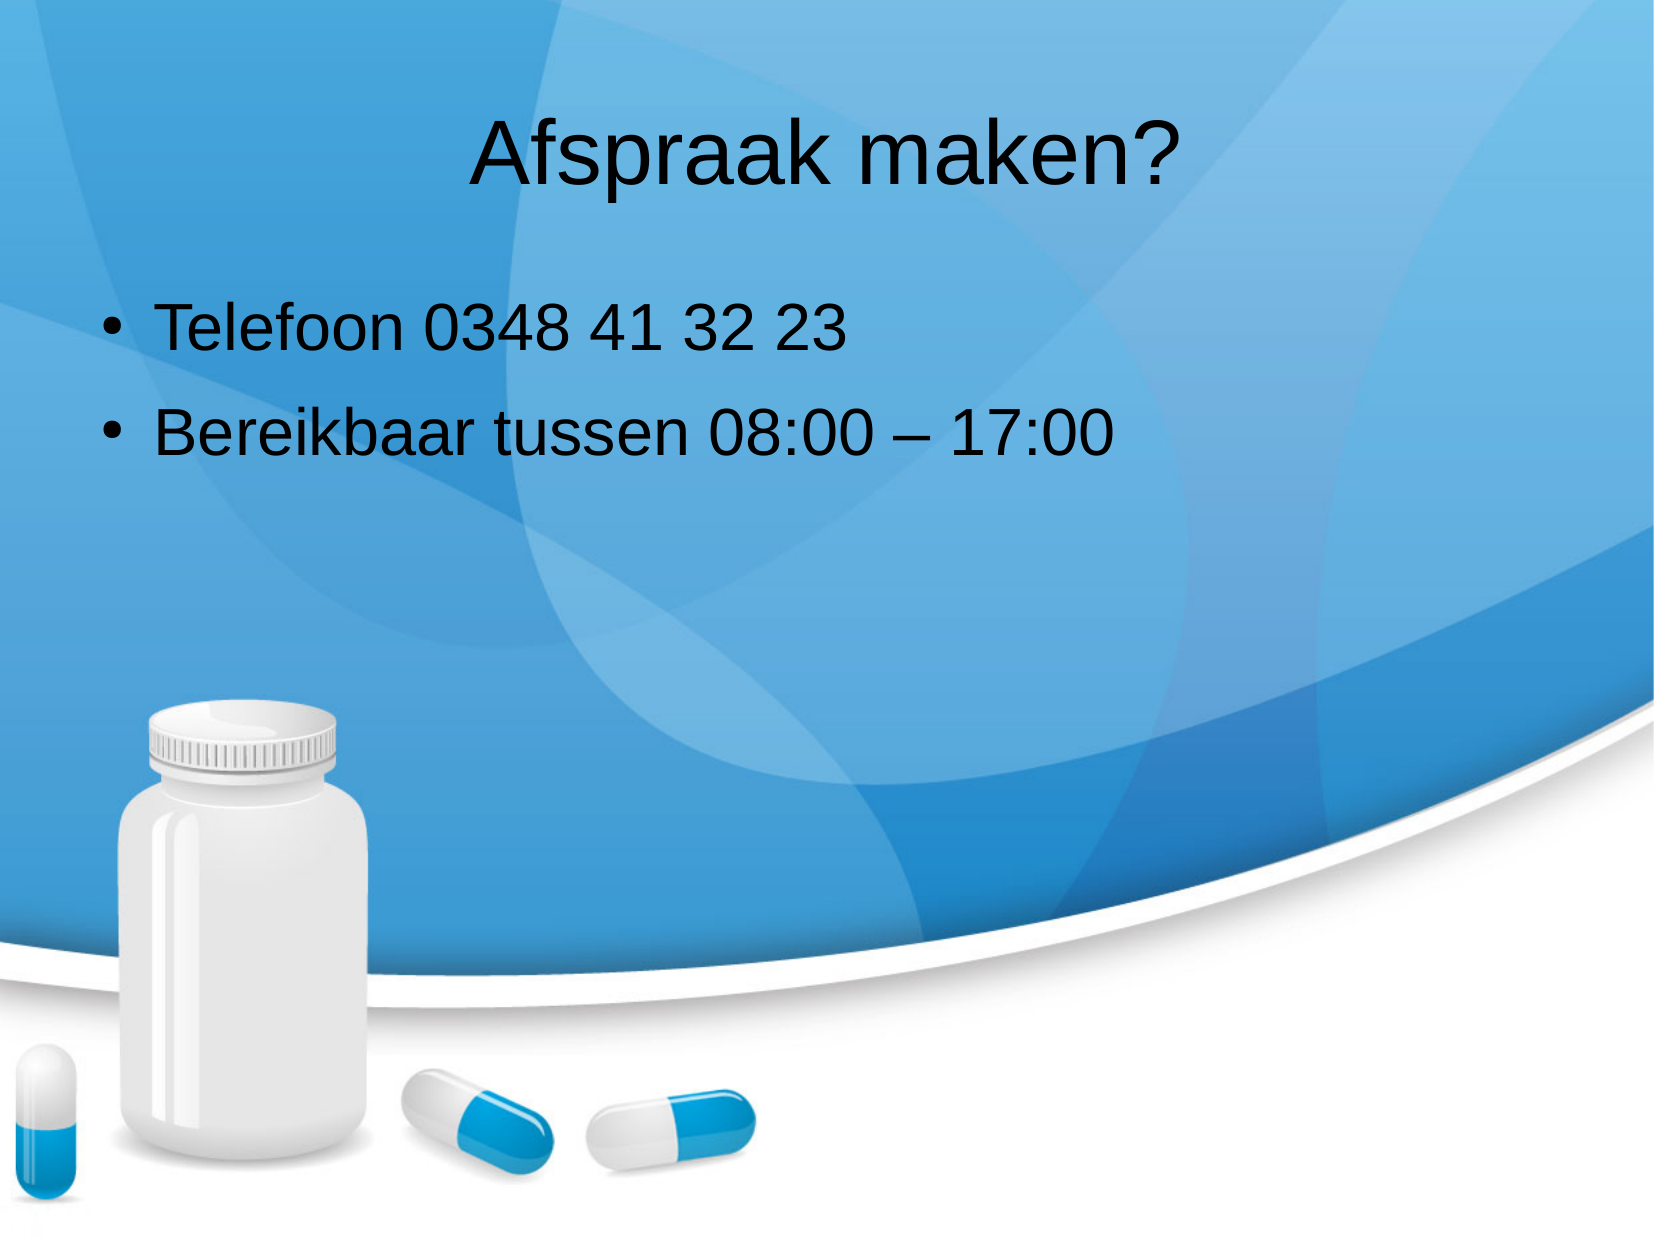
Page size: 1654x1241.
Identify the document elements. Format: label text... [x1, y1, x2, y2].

title Afspraak maken? [82, 49, 1571, 257]
list Telefoon 0348 41 32 23 Bereikbaar tussen 08:00 – 17:00 [82, 290, 1571, 1010]
picture [0, 0, 1654, 1241]
